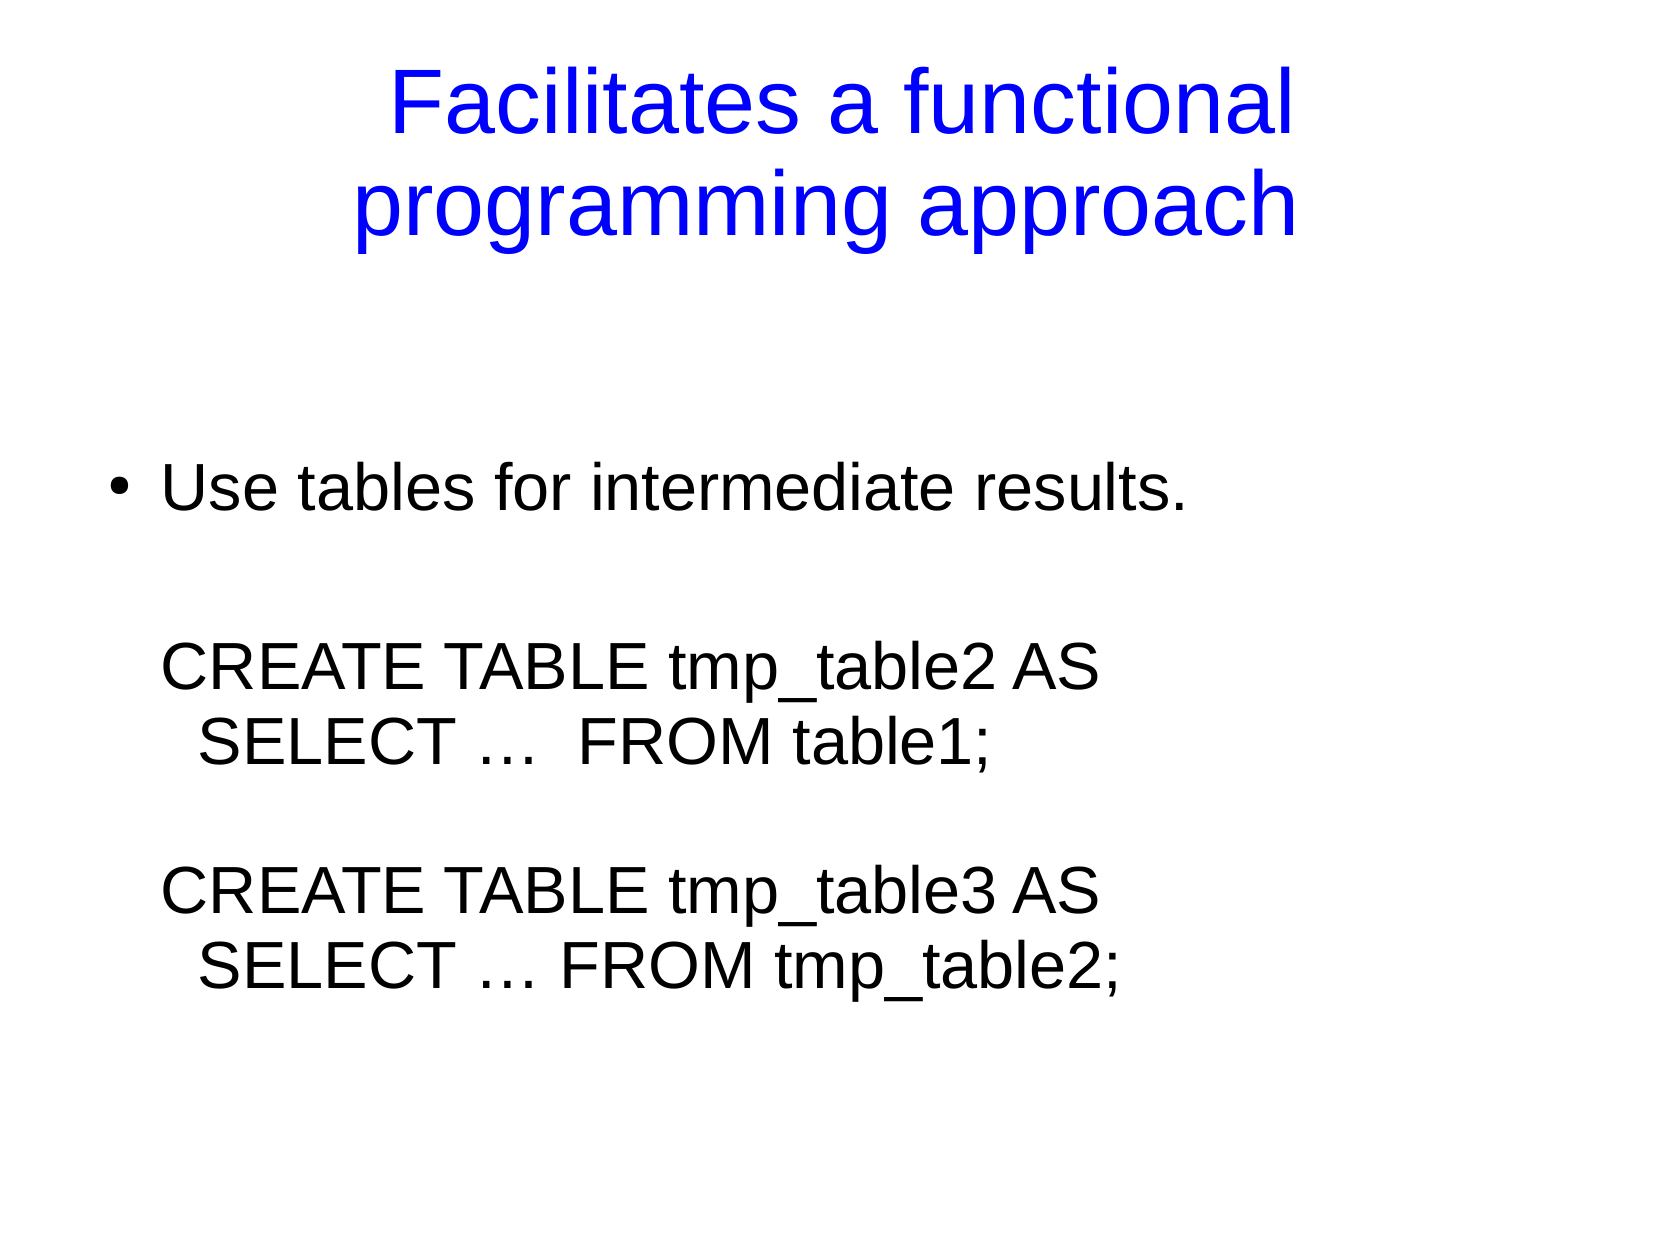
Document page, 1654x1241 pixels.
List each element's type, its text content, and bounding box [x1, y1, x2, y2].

list Use tables for intermediate results. CREATE TABLE tmp_table2 AS SELECT … FROM table1; CREATE TABLE tmp_table3 AS SELECT … FROM tmp_table2; [90, 450, 1579, 1126]
title Facilitates a functional programming approach [82, 49, 1571, 257]
